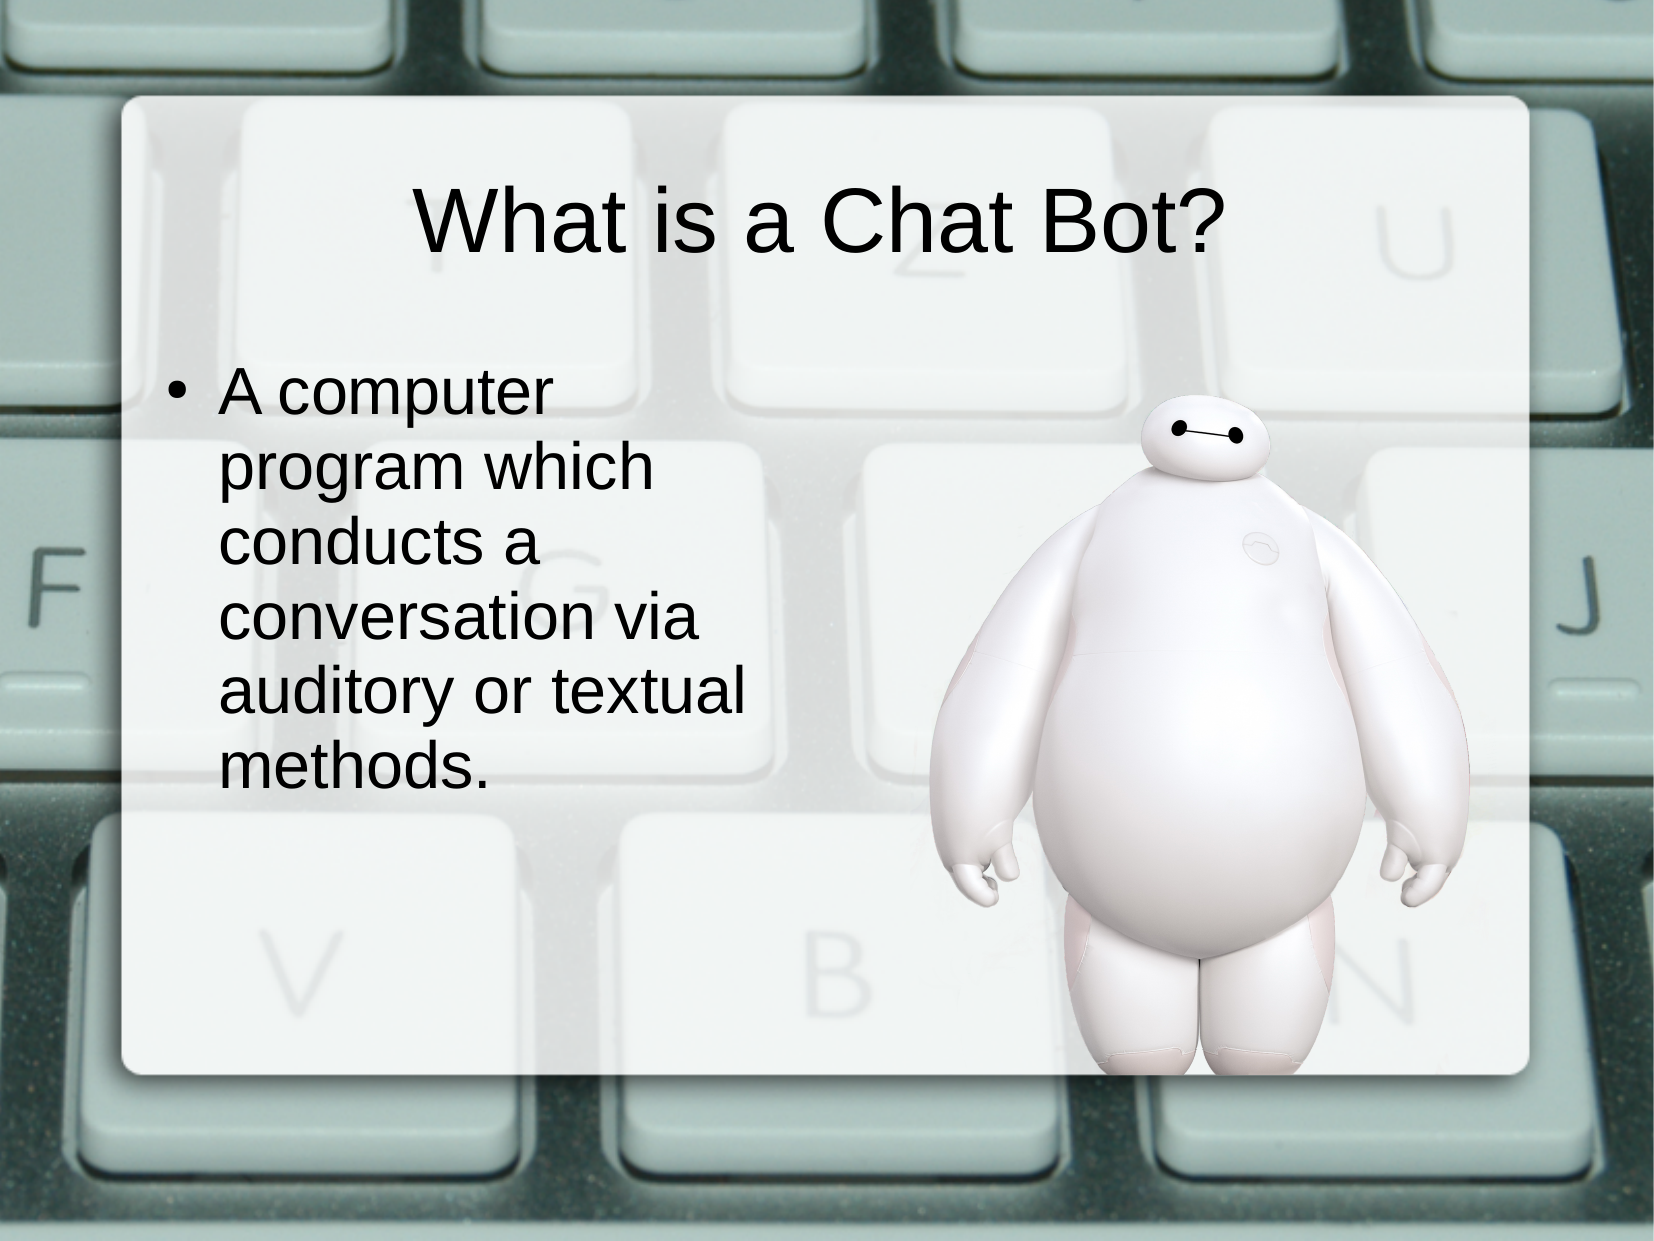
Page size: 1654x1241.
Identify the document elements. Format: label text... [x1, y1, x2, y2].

list A computer program which conducts a conversation via auditory or textual methods. [147, 354, 811, 1063]
title What is a Chat Bot? [135, 117, 1506, 325]
picture [0, 0, 1654, 1241]
